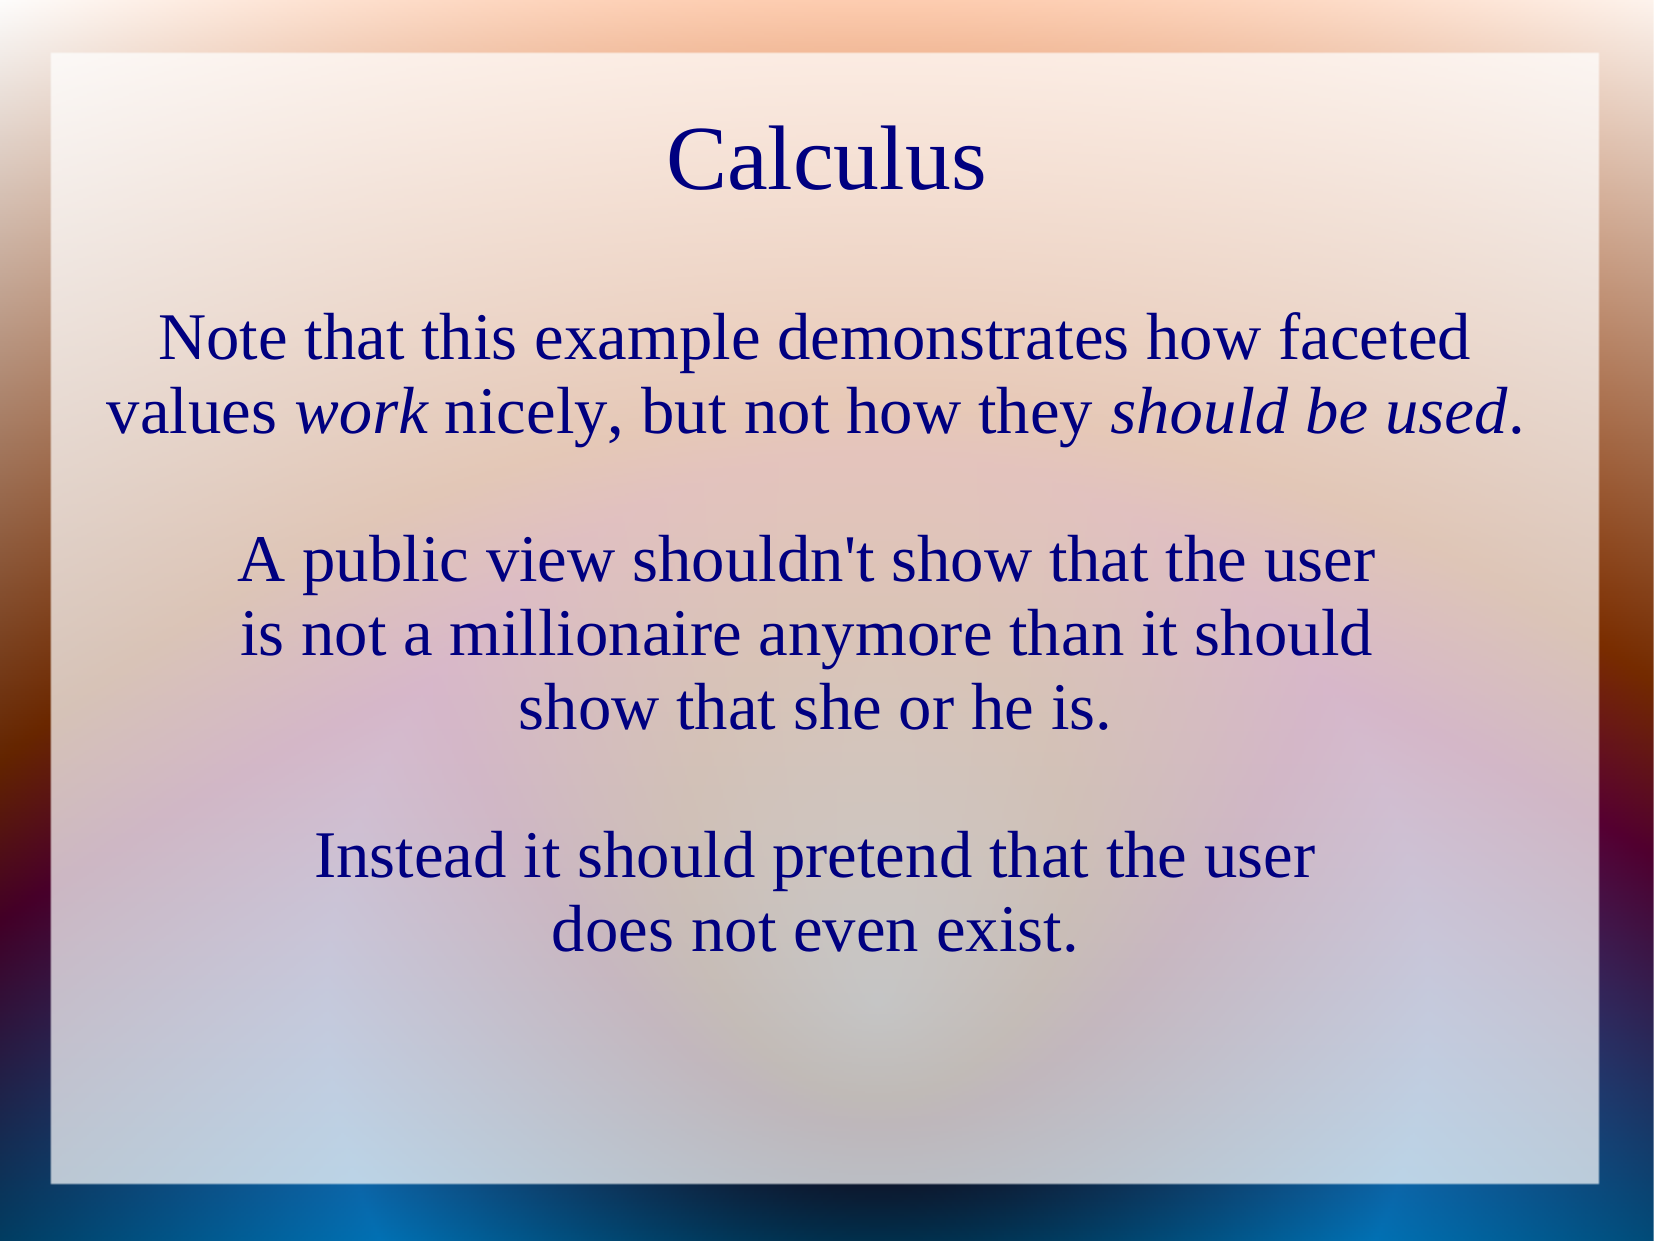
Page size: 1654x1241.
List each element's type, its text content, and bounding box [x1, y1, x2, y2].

title Note that this example demonstrates how faceted values work nicely, but not how they should be used. A public view shouldn't show that the user is not a millionaire anymore than it should show that she or he is. Instead it should pretend that the user does not even exist. [71, 300, 1561, 967]
picture [0, 0, 1654, 1241]
title Calculus [82, 55, 1571, 263]
